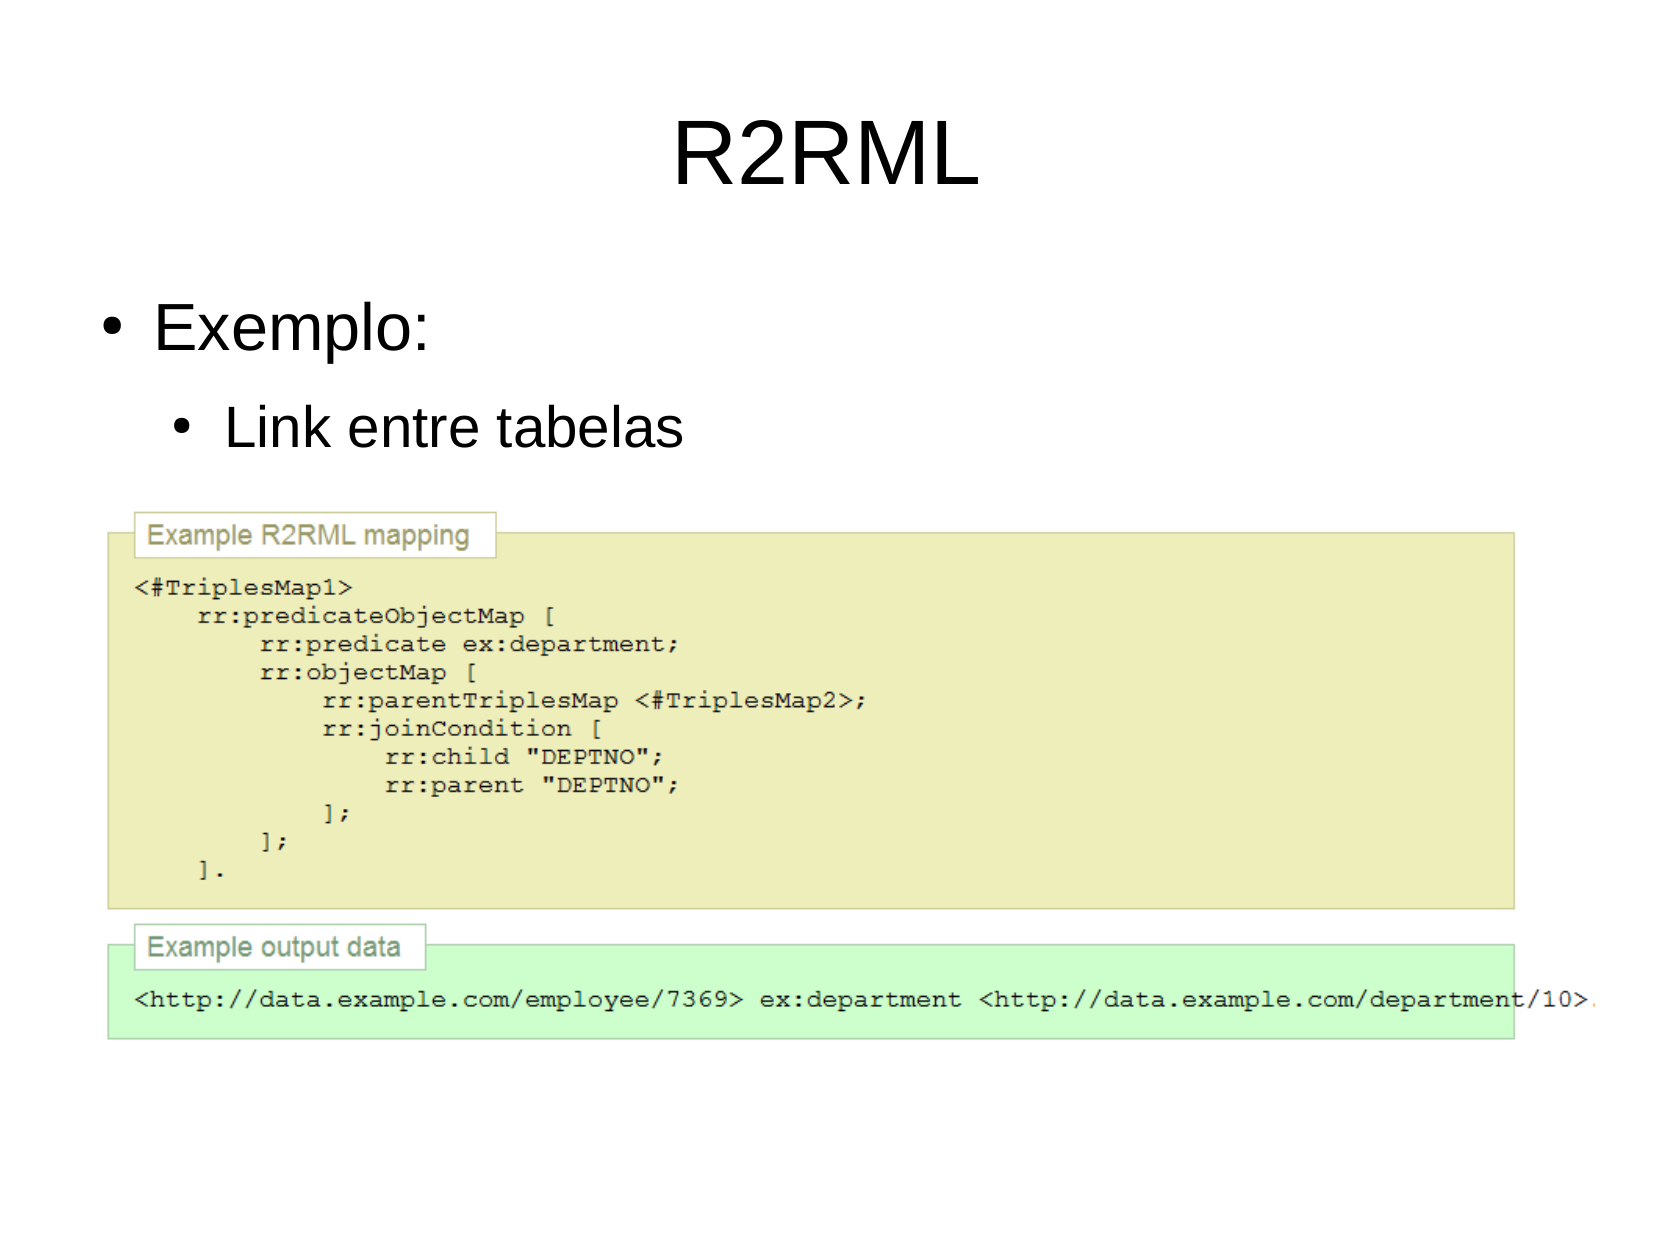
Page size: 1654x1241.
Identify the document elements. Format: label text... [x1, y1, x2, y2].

list Exemplo: Link entre tabelas [82, 290, 1571, 681]
title R2RML [82, 49, 1571, 257]
picture [103, 501, 1595, 1057]
